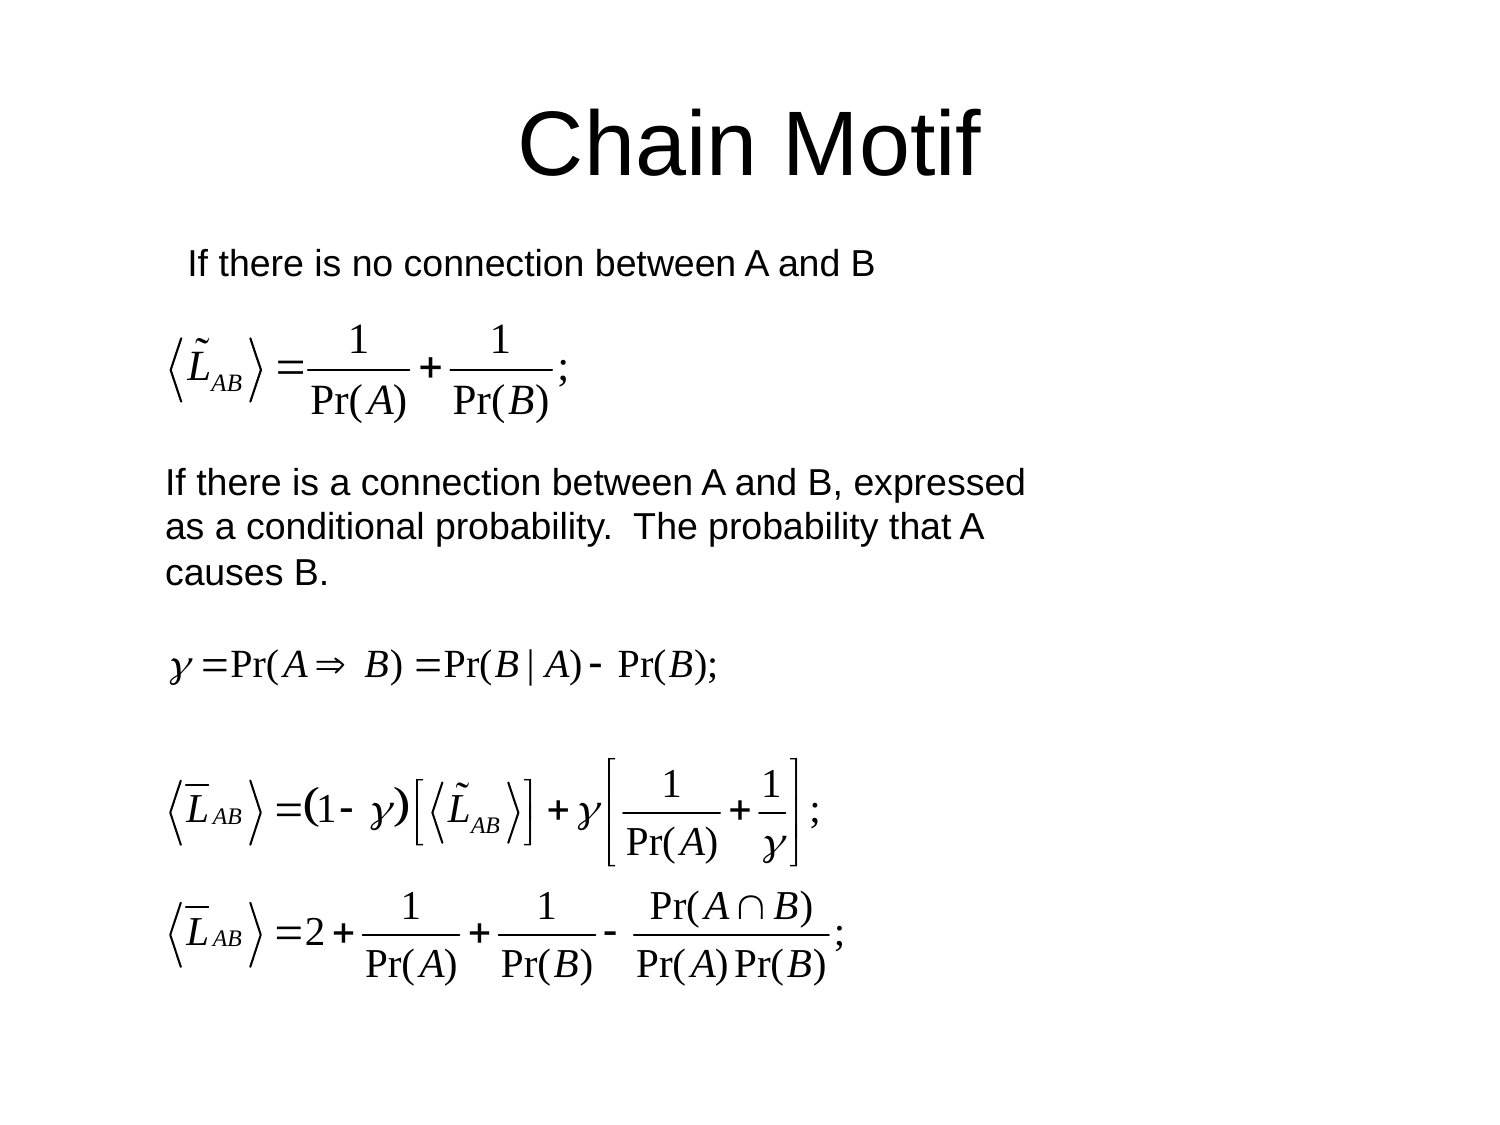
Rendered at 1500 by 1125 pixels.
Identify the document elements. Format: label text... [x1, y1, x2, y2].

chart [162, 312, 576, 431]
text_box If there is no connection between A and B [172, 230, 891, 292]
chart [162, 641, 726, 695]
title Chain Motif [75, 45, 1426, 233]
chart [162, 750, 851, 1048]
text_box If there is a connection between A and B, expressed as a conditional probability. The probability that A causes B. [150, 450, 1075, 601]
